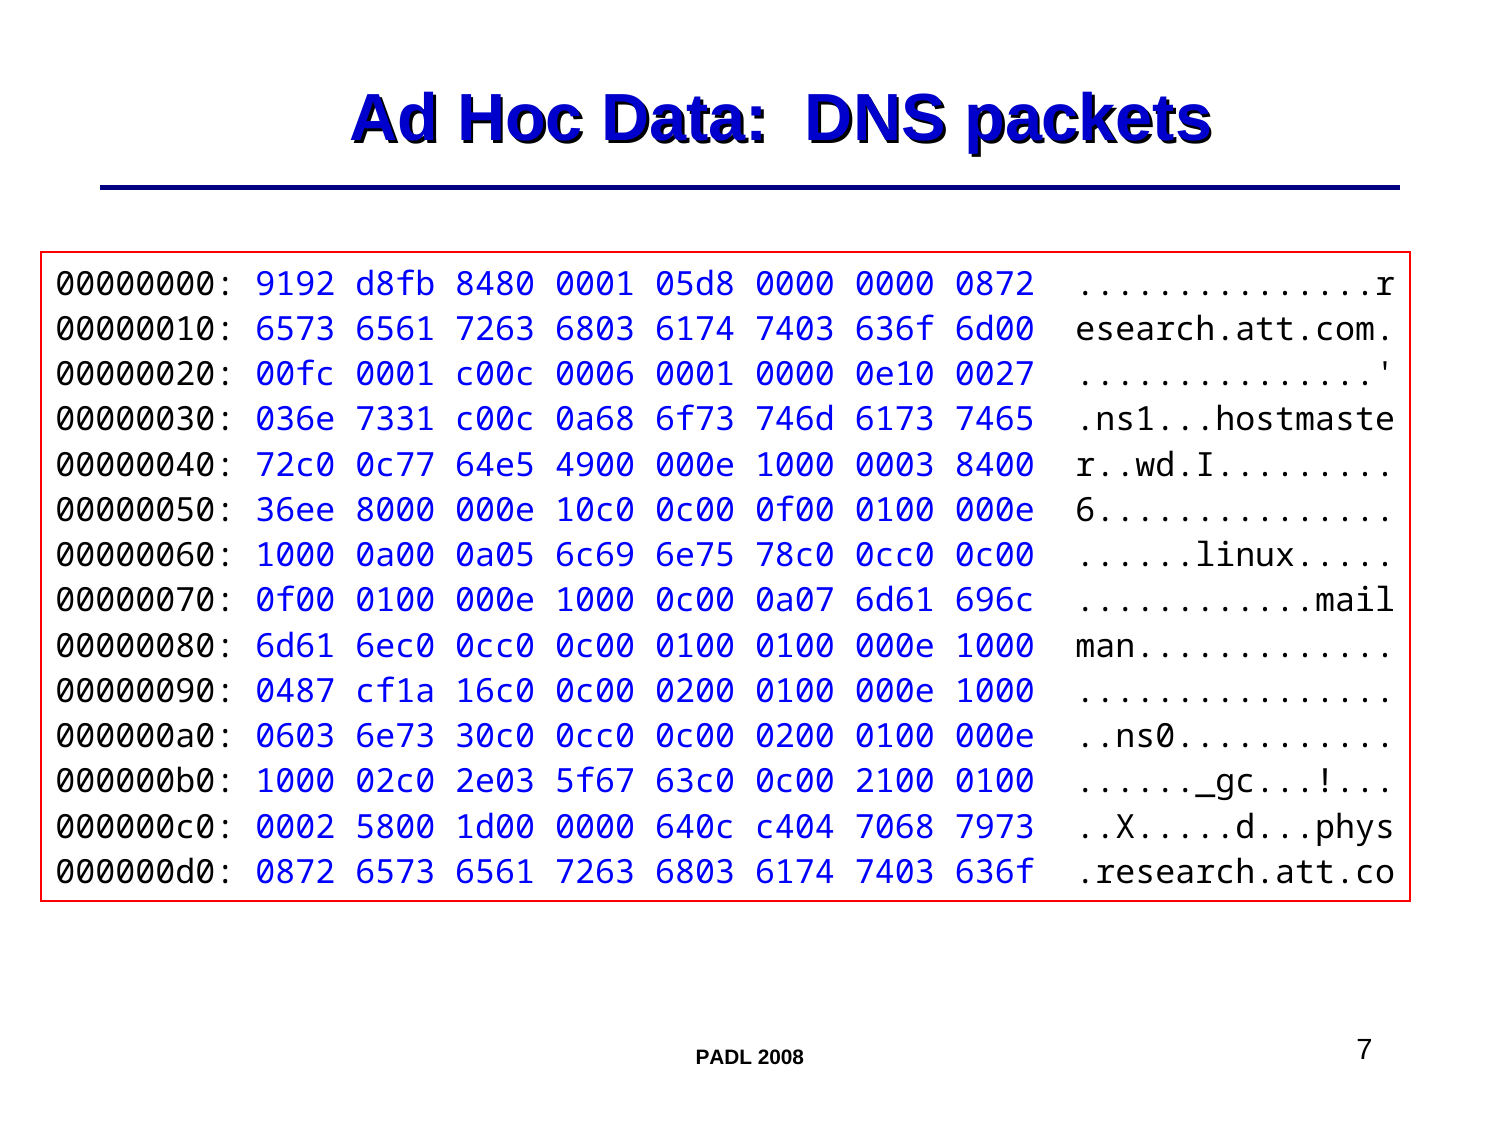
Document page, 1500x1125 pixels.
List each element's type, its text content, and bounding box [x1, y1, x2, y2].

title Ad Hoc Data: DNS packets [75, 72, 1488, 163]
text_box 00000000: 9192 d8fb 8480 0001 05d8 0000 0000 0872 ...............r 00000010: 6573 6561 7263 6803 6174 7403 636f 6d00 esearch.att.com. 00000020: 00fc 0001 c00c 0006 0001 0000 0e10 0027 ...............' 00000030: 036e 7331 c00c 0a68 6f73 746d 6173 7465 .ns1...hostmaste 00000040: 72c0 0c77 64e5 4900 000e 1000 0003 8400 r..wd.I......... 00000050: 36ee 8000 000e 10c0 0c00 0f00 0100 000e 6............... 00000060: 1000 0a00 0a05 6c69 6e75 78c0 0cc0 0c00 ......linux..... 00000070: 0f00 0100 000e 1000 0c00 0a07 6d61 696c ............mail 00000080: 6d61 6ec0 0cc0 0c00 0100 0100 000e 1000 man............. 00000090: 0487 cf1a 16c0 0c00 0200 0100 000e 1000 ................ 000000a0: 0603 6e73 30c0 0cc0 0c00 0200 0100 000e ..ns0........... 000000b0: 1000 02c0 2e03 5f67 63c0 0c00 2100 0100 ......_gc...!... 000000c0: 0002 5800 1d00 0000 640c c404 7068 7973 ..X.....d...phys 000000d0: 0872 6573 6561 7263 6803 6174 7403 636f .research.att.co [40, 252, 1411, 901]
